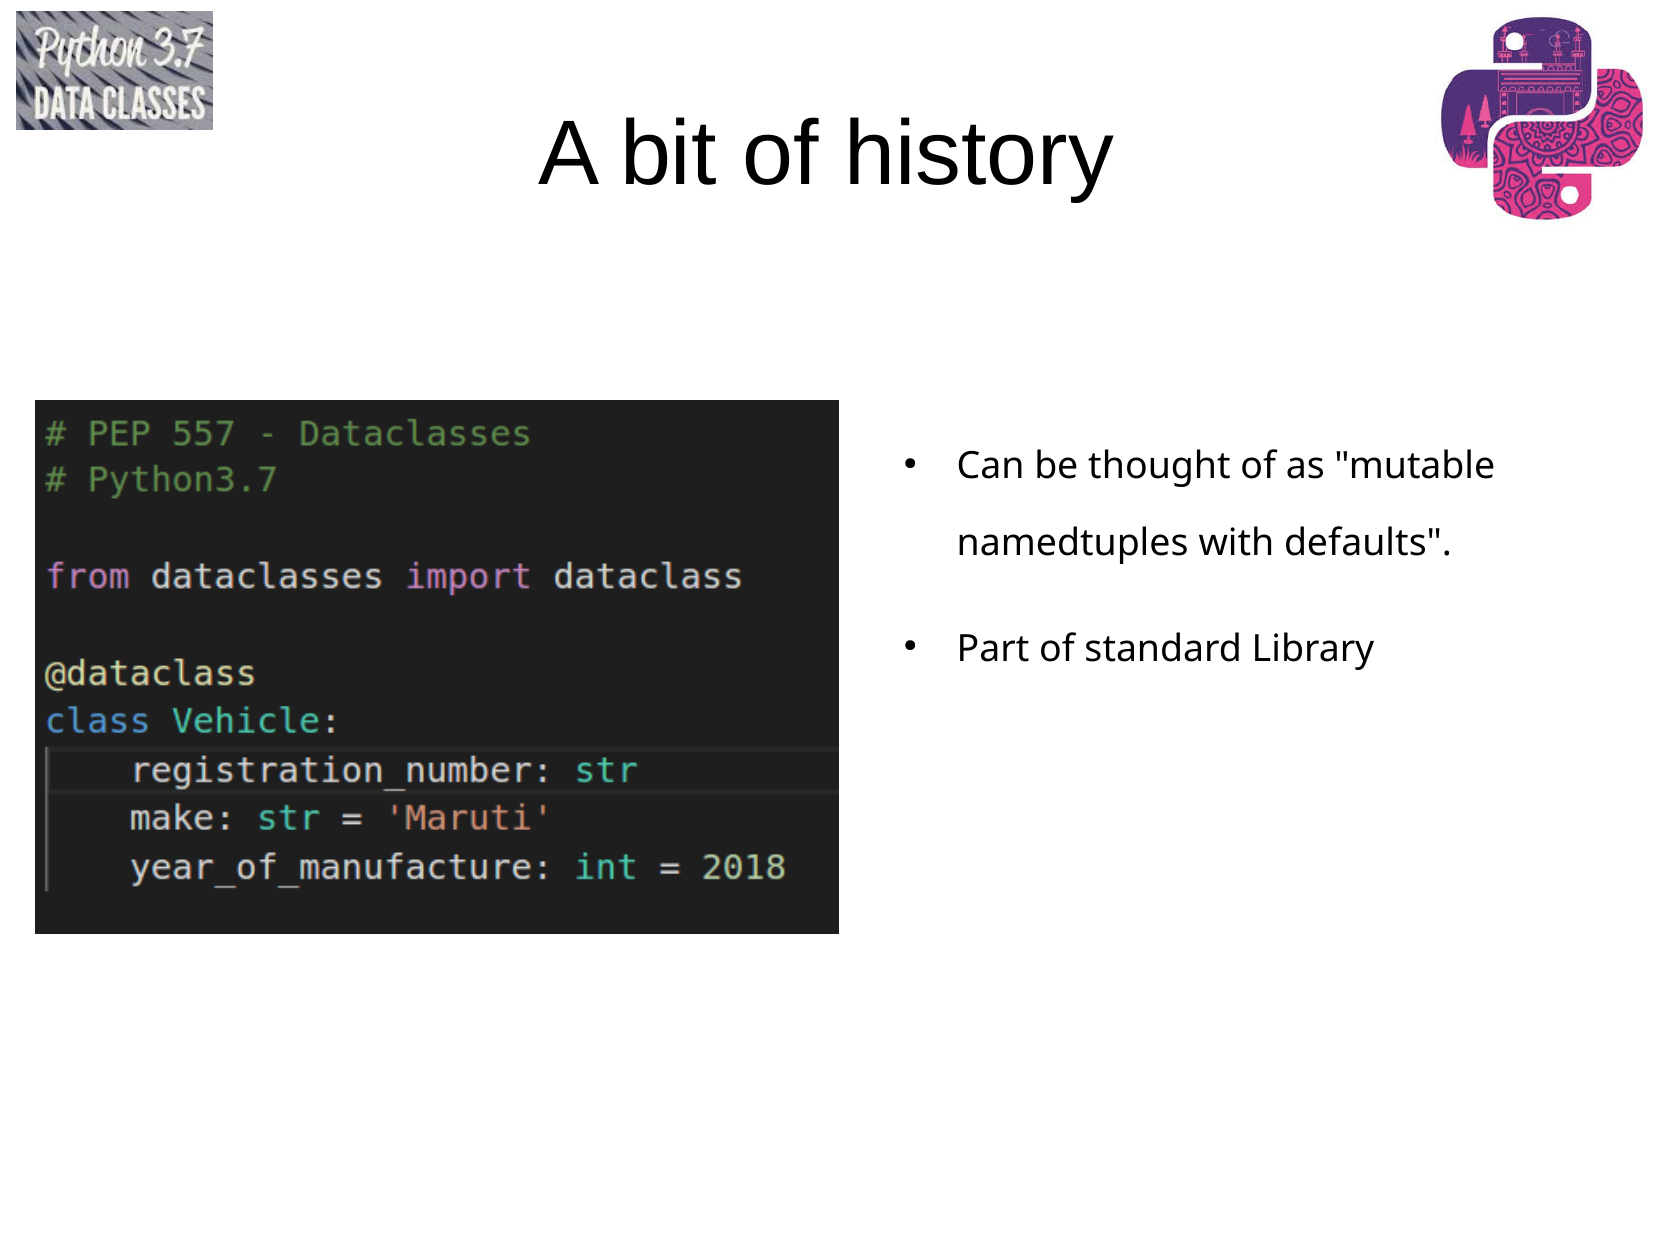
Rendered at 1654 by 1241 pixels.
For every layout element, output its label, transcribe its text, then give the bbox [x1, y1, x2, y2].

title A bit of history [82, 49, 1571, 257]
picture [16, 11, 213, 130]
picture [1435, 11, 1648, 225]
picture [35, 400, 839, 934]
text_box Can be thought of as "mutable namedtuples with defaults". Part of standard Library [885, 413, 1619, 898]
